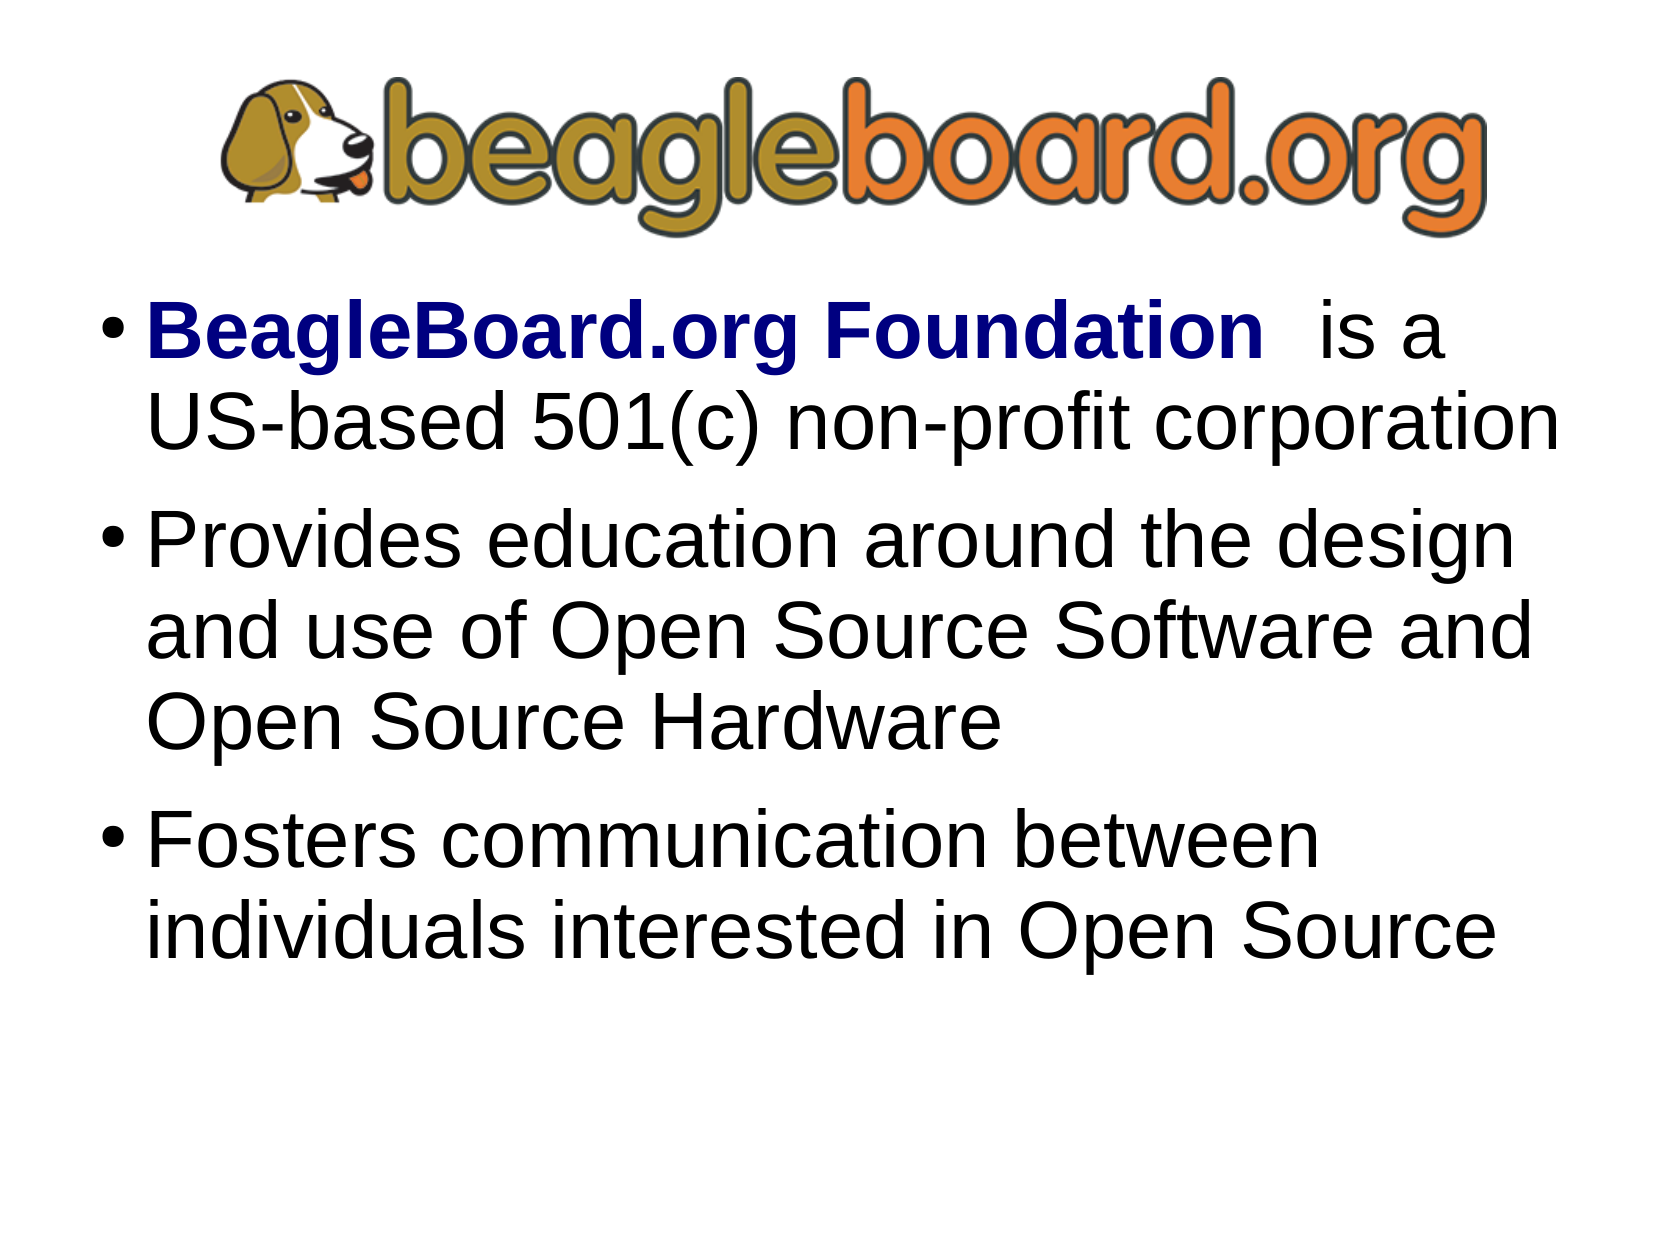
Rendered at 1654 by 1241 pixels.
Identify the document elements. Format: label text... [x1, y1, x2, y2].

picture [216, 77, 1487, 242]
list BeagleBoard.org Foundation is a US-based 501(c) non-profit corporation Provides education around the design and use of Open Source Software and Open Source Hardware Fosters communication between individuals interested in Open Source [82, 284, 1571, 1156]
